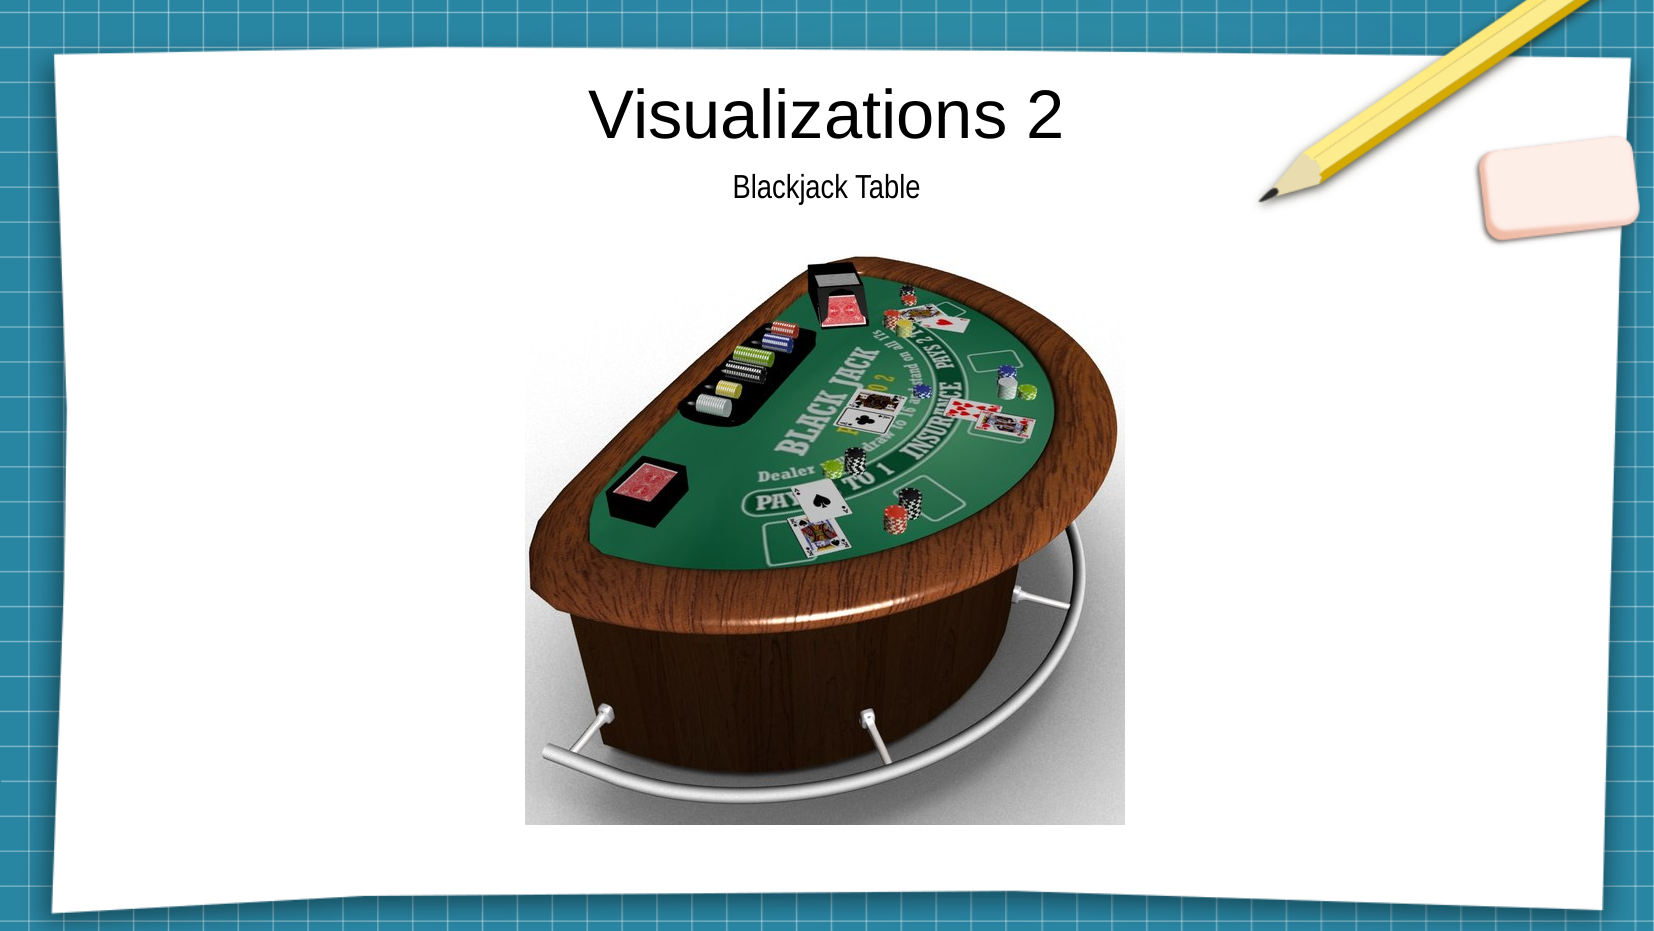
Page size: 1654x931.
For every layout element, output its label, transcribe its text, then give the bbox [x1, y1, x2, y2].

title Visualizations 2 [82, 37, 1571, 109]
picture [0, 0, 1654, 931]
title Blackjack Table [82, 109, 1571, 265]
